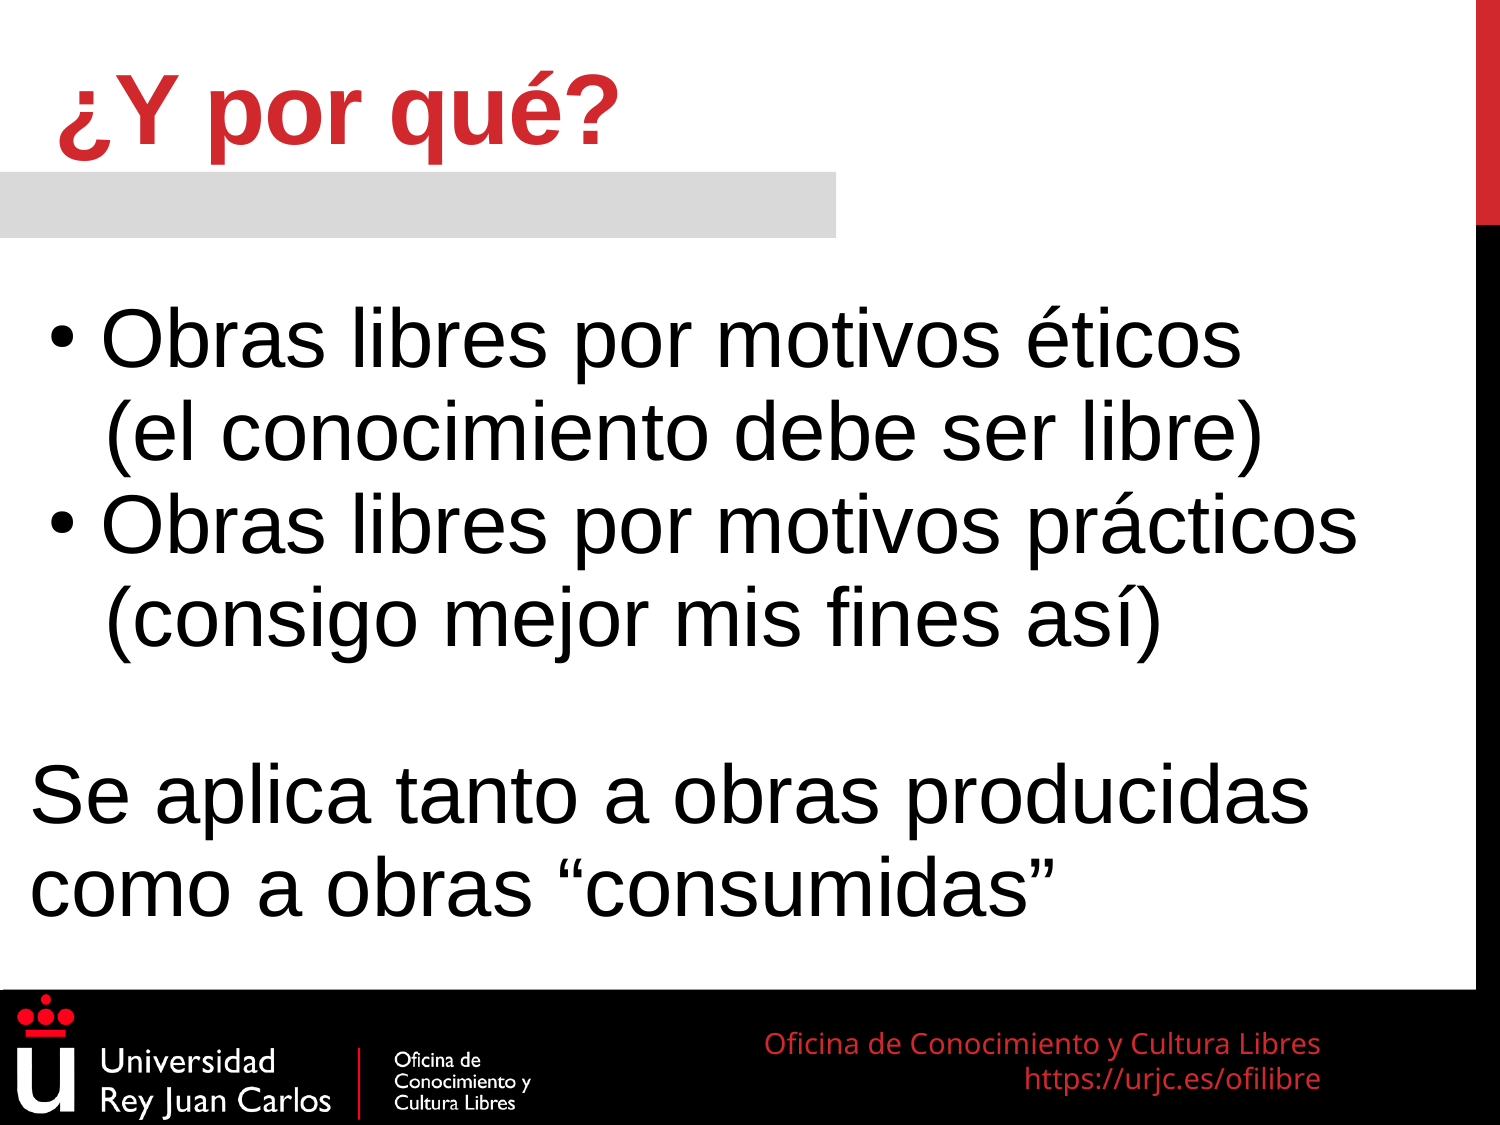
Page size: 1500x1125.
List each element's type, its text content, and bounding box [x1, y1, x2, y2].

picture [17, 994, 531, 1120]
text_box Obras libres por motivos éticos (el conocimiento debe ser libre) Obras libres por motivos prácticos (consigo mejor mis fines así) Se aplica tanto a obras producidas como a obras “consumidas” [15, 285, 1426, 961]
text_box ¿Y por qué? [39, 24, 1366, 172]
text_box [0, 171, 837, 238]
title [75, 172, 1026, 250]
